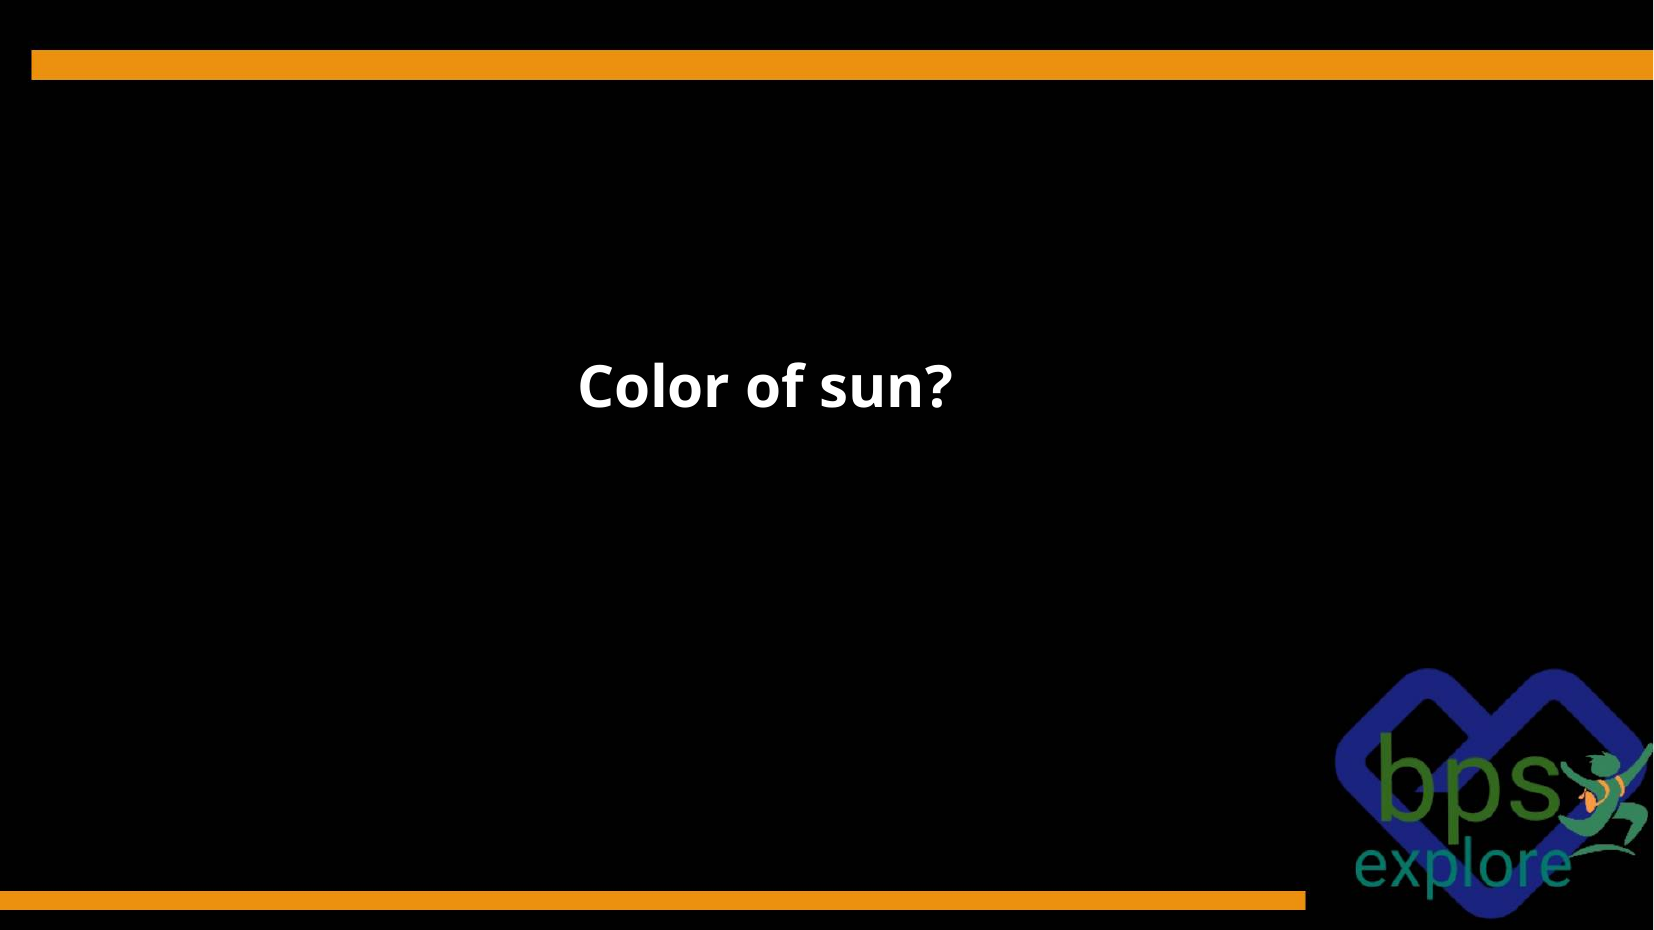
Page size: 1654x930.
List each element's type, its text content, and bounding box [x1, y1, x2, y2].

picture [0, 0, 1654, 930]
text_box Color of sun? [562, 337, 976, 450]
